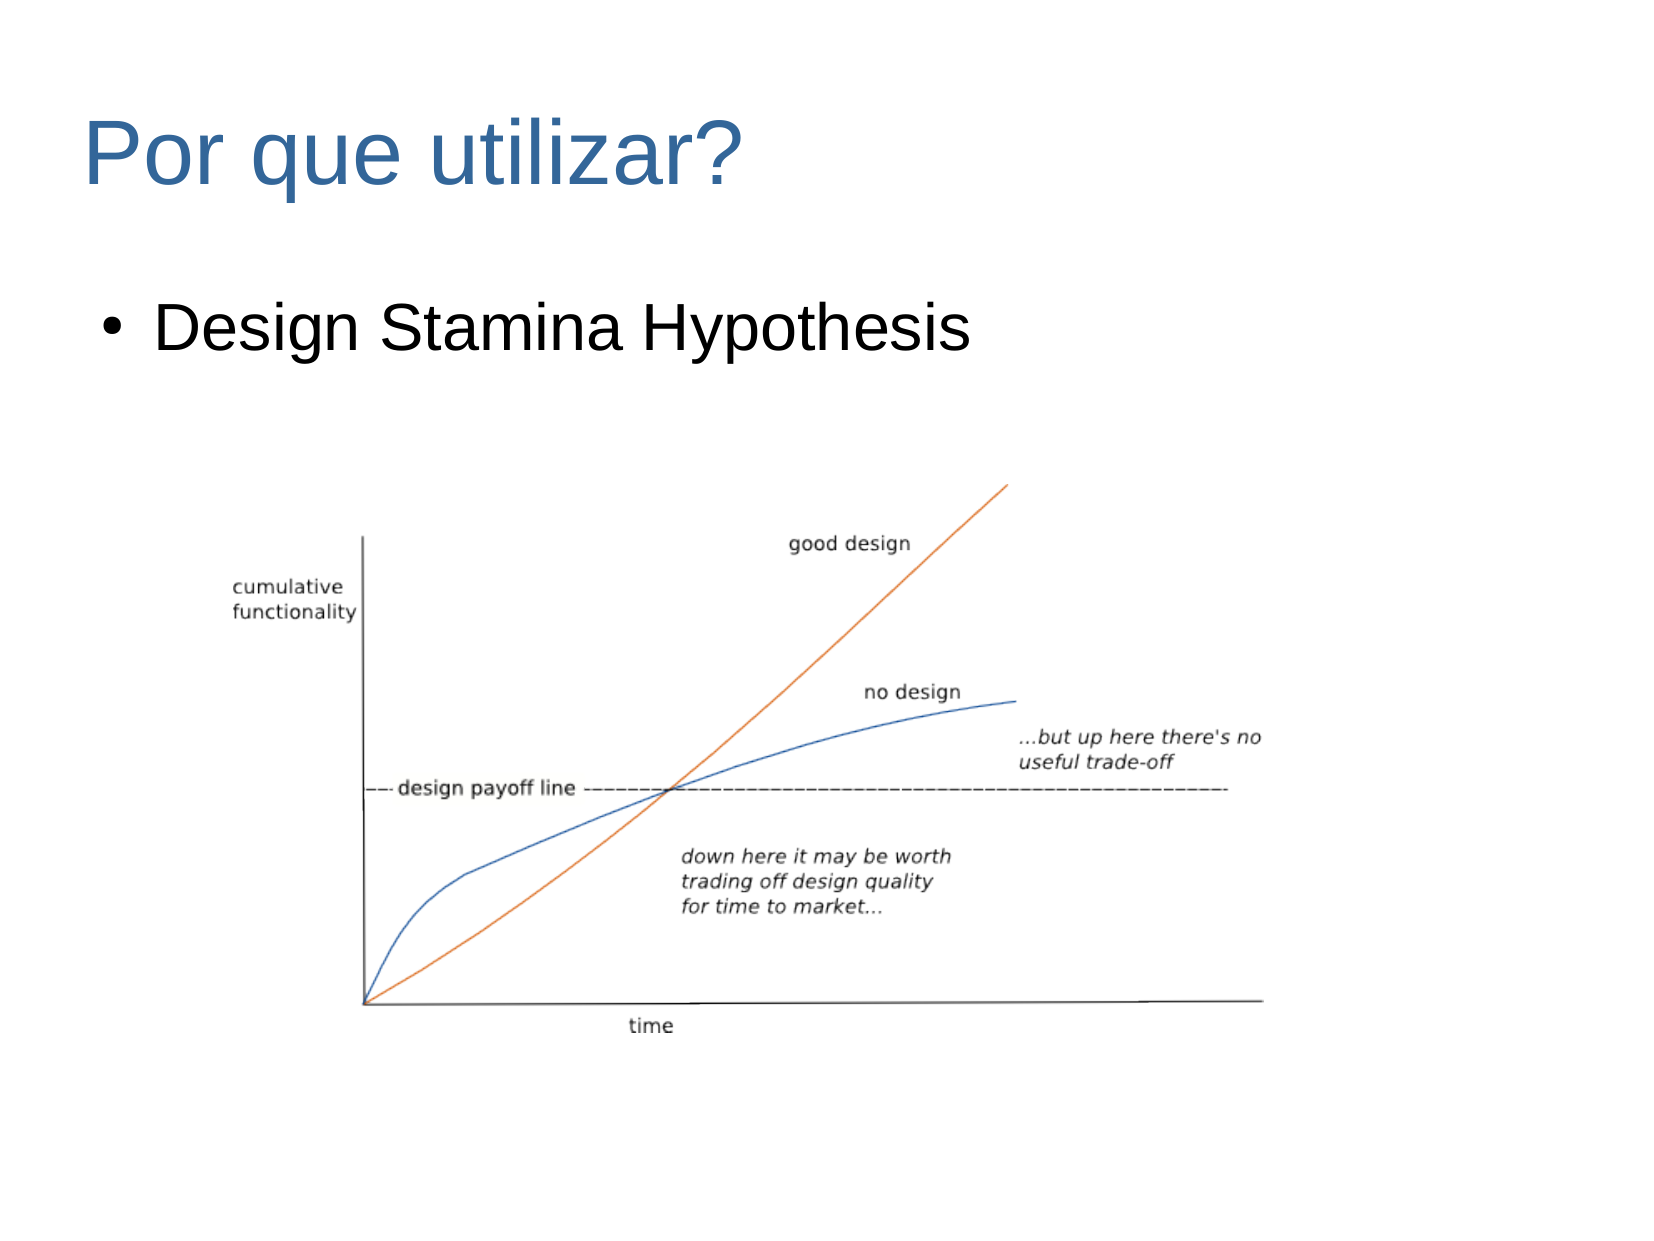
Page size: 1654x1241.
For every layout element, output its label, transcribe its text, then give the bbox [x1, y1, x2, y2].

title Por que utilizar? [82, 49, 1571, 257]
picture [233, 484, 1264, 1033]
list Design Stamina Hypothesis [82, 290, 1571, 1010]
